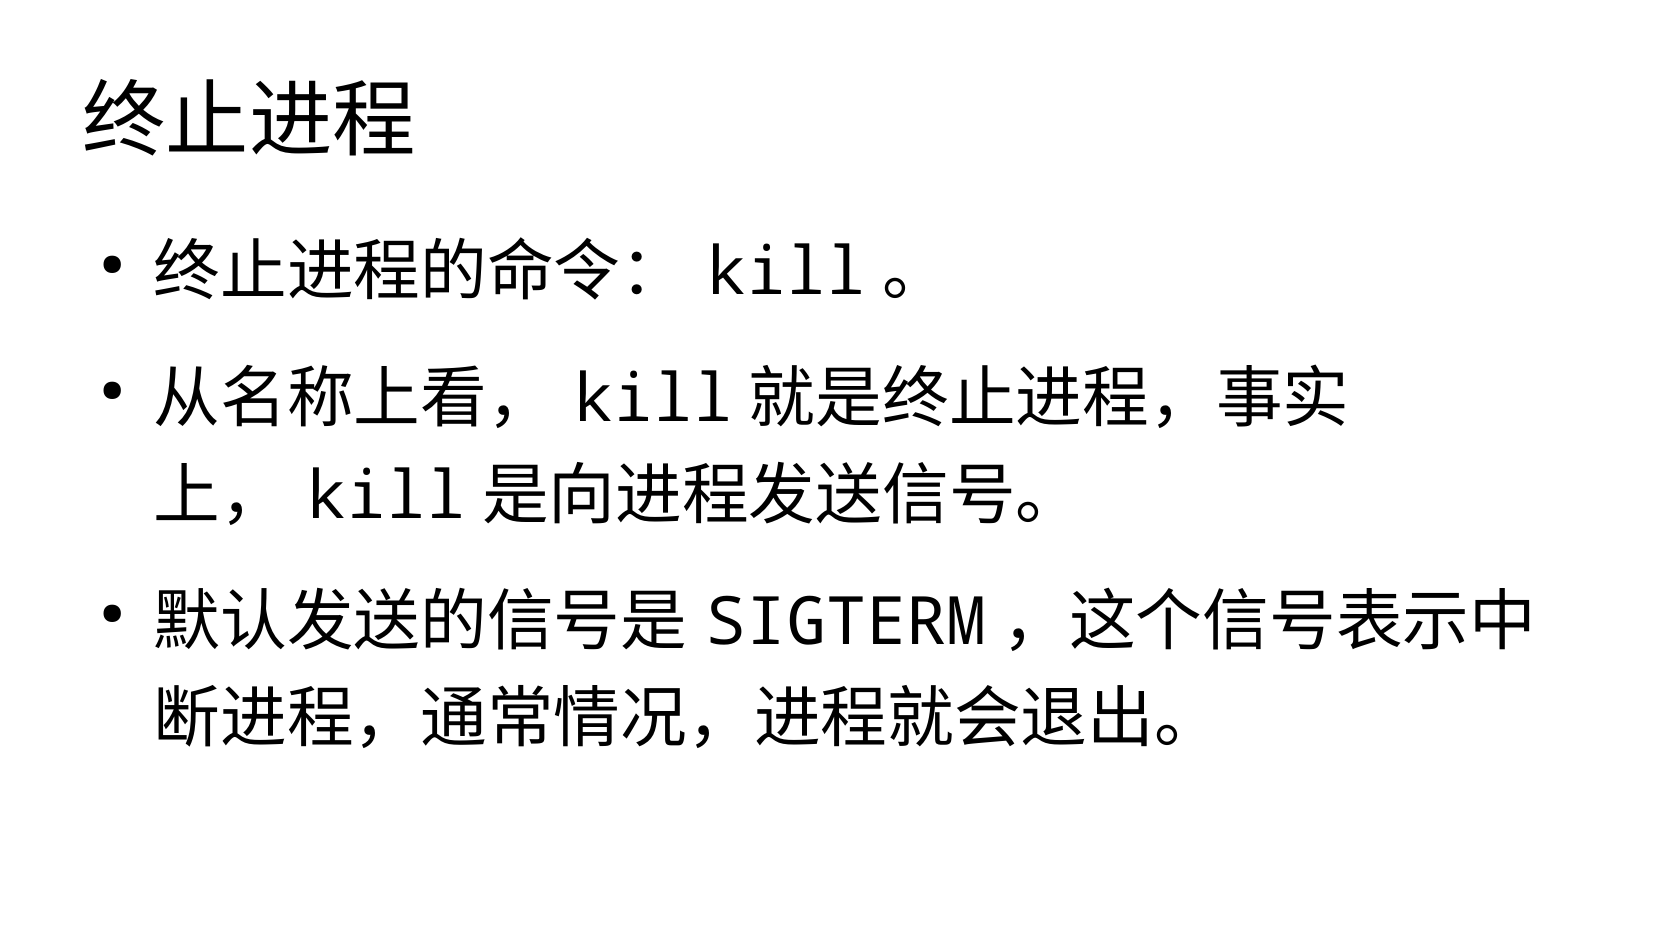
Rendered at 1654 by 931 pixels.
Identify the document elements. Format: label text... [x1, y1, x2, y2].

list 终止进程的命令：kill。 从名称上看，kill就是终止进程，事实上，kill是向进程发送信号。 默认发送的信号是SIGTERM，这个信号表示中断进程，通常情况，进程就会退出。 [82, 217, 1571, 804]
title 终止进程 [82, 37, 1571, 189]
